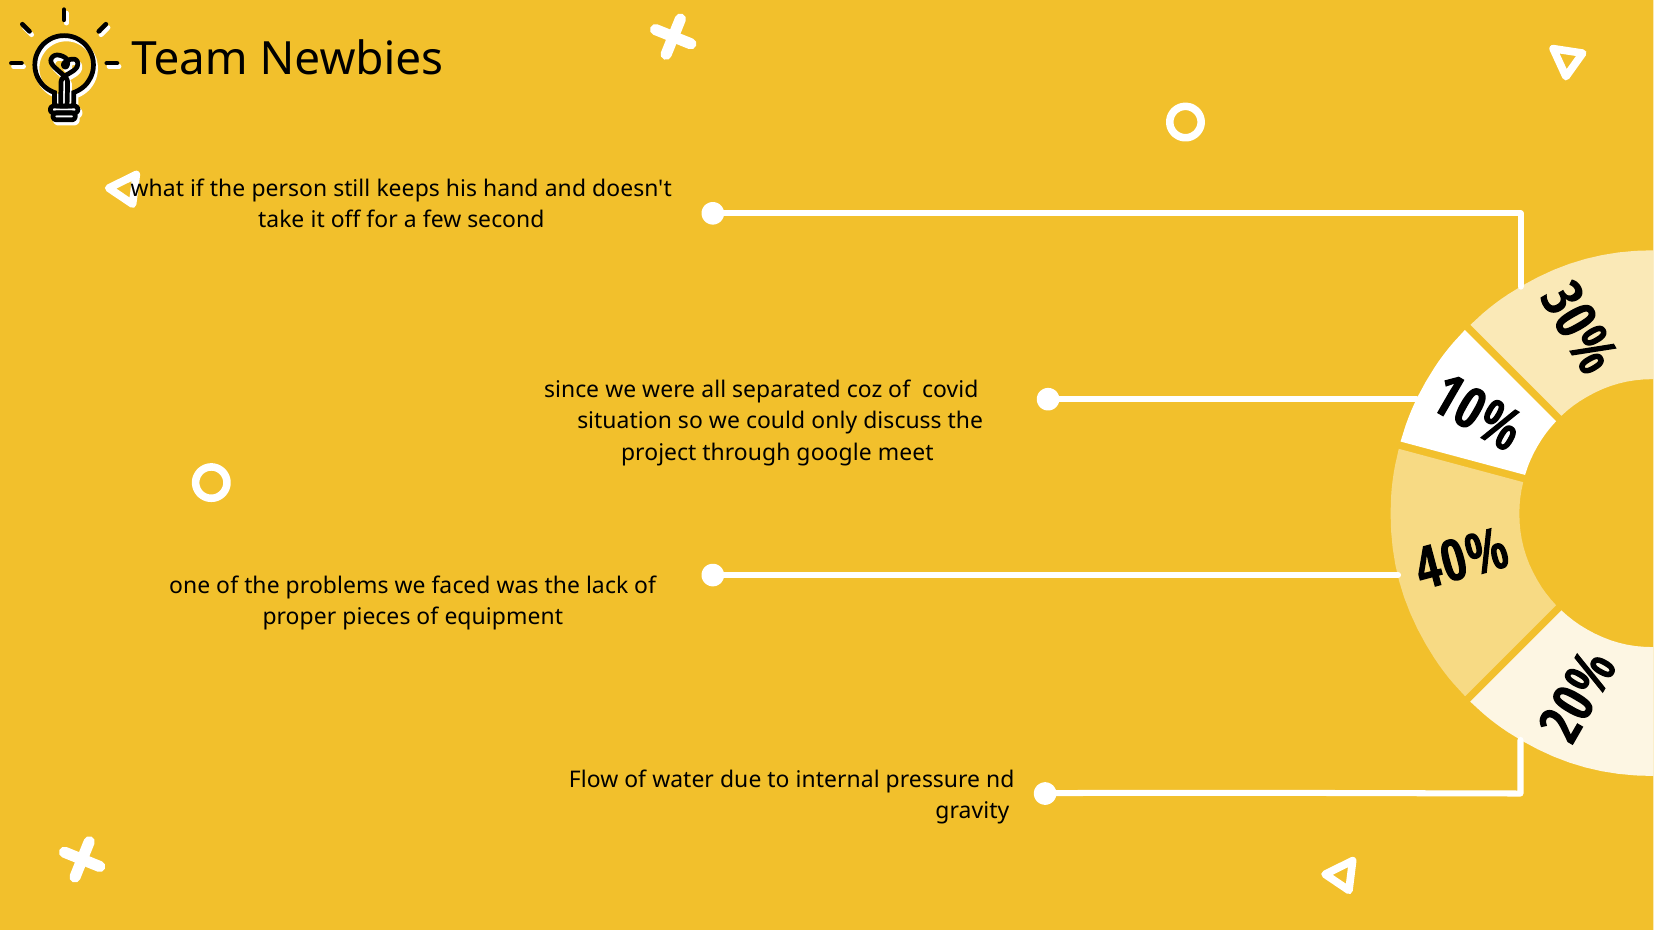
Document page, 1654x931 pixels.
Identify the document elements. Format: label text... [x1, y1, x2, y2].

text_box [1400, 329, 1557, 475]
text_box [1036, 387, 1060, 411]
text_box [701, 202, 725, 225]
text_box [1033, 782, 1057, 805]
text_box [701, 563, 725, 587]
text_box [1470, 610, 1654, 776]
title Team Newbies [131, 16, 577, 97]
text_box what if the person still keeps his hand and doesn't take it off for a few second [124, 140, 680, 266]
text_box Flow of water due to internal pressure nd gravity [501, 731, 1016, 857]
text_box [1390, 448, 1557, 697]
text_box since we were all separated coz of covid situation so we could only discuss the project through google meet [465, 357, 1021, 483]
text_box one of the problems we faced was the lack of proper pieces of equipment [135, 537, 691, 663]
text_box [1470, 250, 1654, 416]
